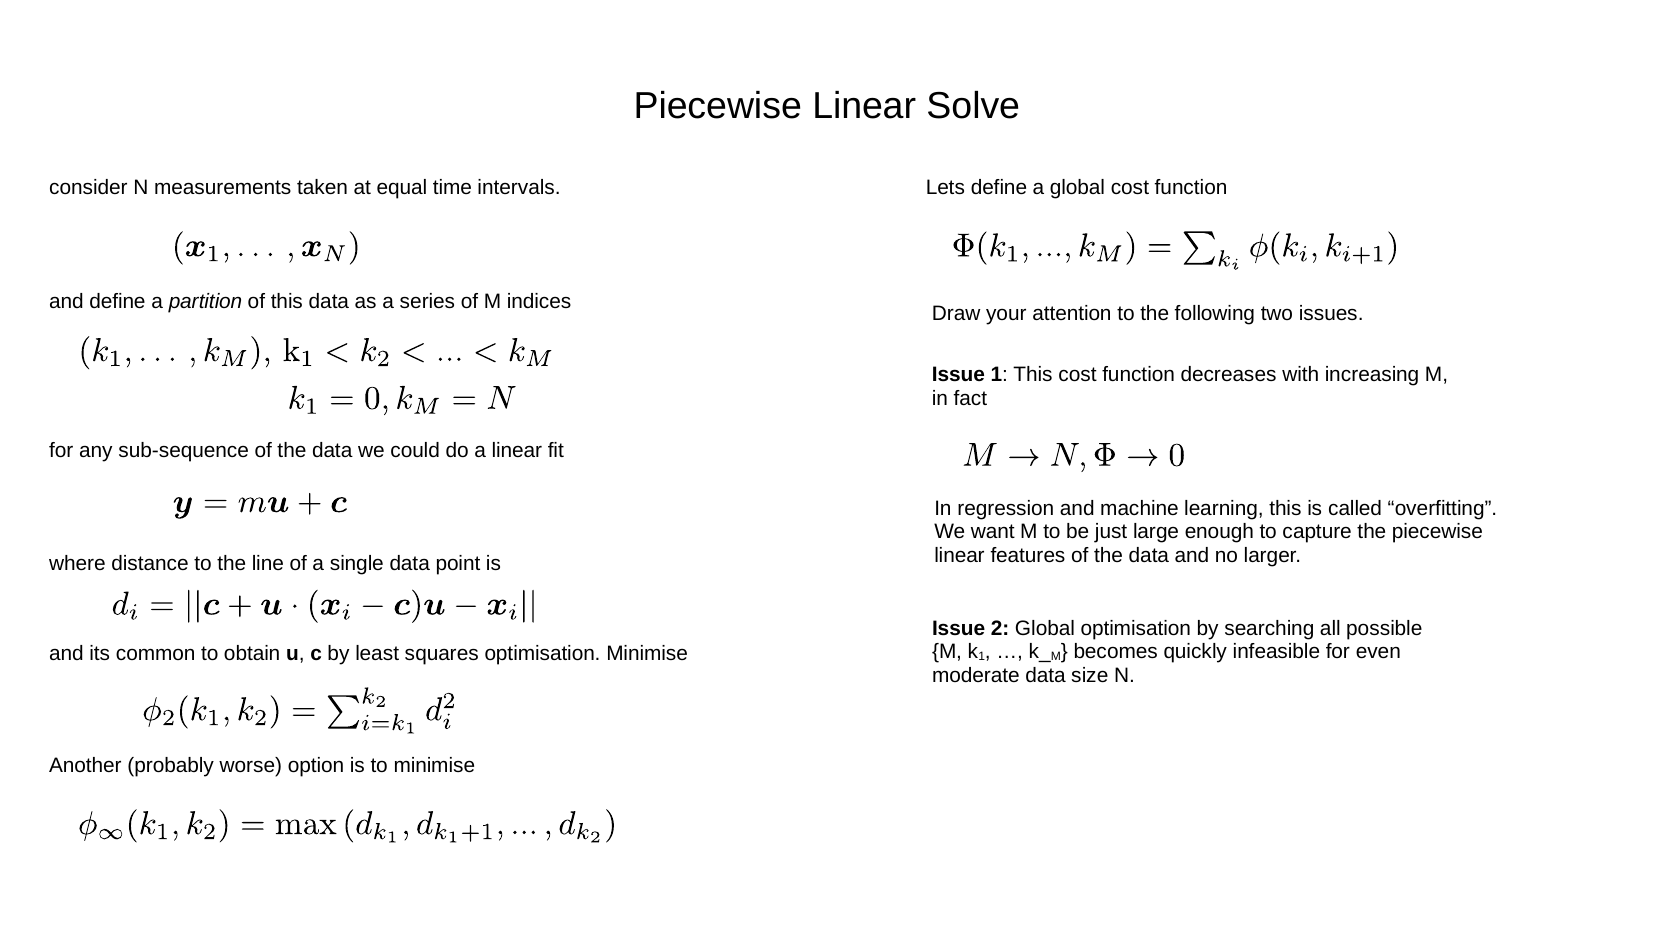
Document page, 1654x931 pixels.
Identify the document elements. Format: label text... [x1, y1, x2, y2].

text_box and its common to obtain u, c by least squares optimisation. Minimise [34, 634, 721, 696]
text_box and define a partition of this data as a series of M indices [34, 282, 607, 345]
picture [76, 808, 616, 844]
text_box Lets define a global cost function [911, 168, 1466, 231]
picture [110, 607, 535, 625]
picture [140, 686, 456, 735]
picture [170, 231, 359, 266]
text_box Issue 2: Global optimisation by searching all possible {M, k1, …, k_M} becomes quickly infeasible for even moderate data size N. [917, 609, 1473, 695]
title Piecewise Linear Solve [82, 45, 1571, 165]
text_box where distance to the line of a single data point is [34, 544, 607, 607]
text_box Issue 1: This cost function decreases with increasing M, in fact [917, 356, 1472, 417]
text_box Draw your attention to the following two issues. [917, 294, 1472, 356]
text_box consider N measurements taken at equal time intervals. [34, 168, 590, 231]
text_box In regression and machine learning, this is called “overfitting”. We want M to be just large enough to capture the piecewise linear features of the data and no larger. [919, 489, 1534, 575]
picture [960, 441, 1186, 474]
text_box for any sub-sequence of the data we could do a linear fit [34, 431, 607, 493]
picture [77, 334, 553, 371]
text_box Another (probably worse) option is to minimise [34, 746, 607, 808]
picture [286, 384, 517, 417]
picture [172, 492, 347, 519]
picture [950, 230, 1398, 272]
